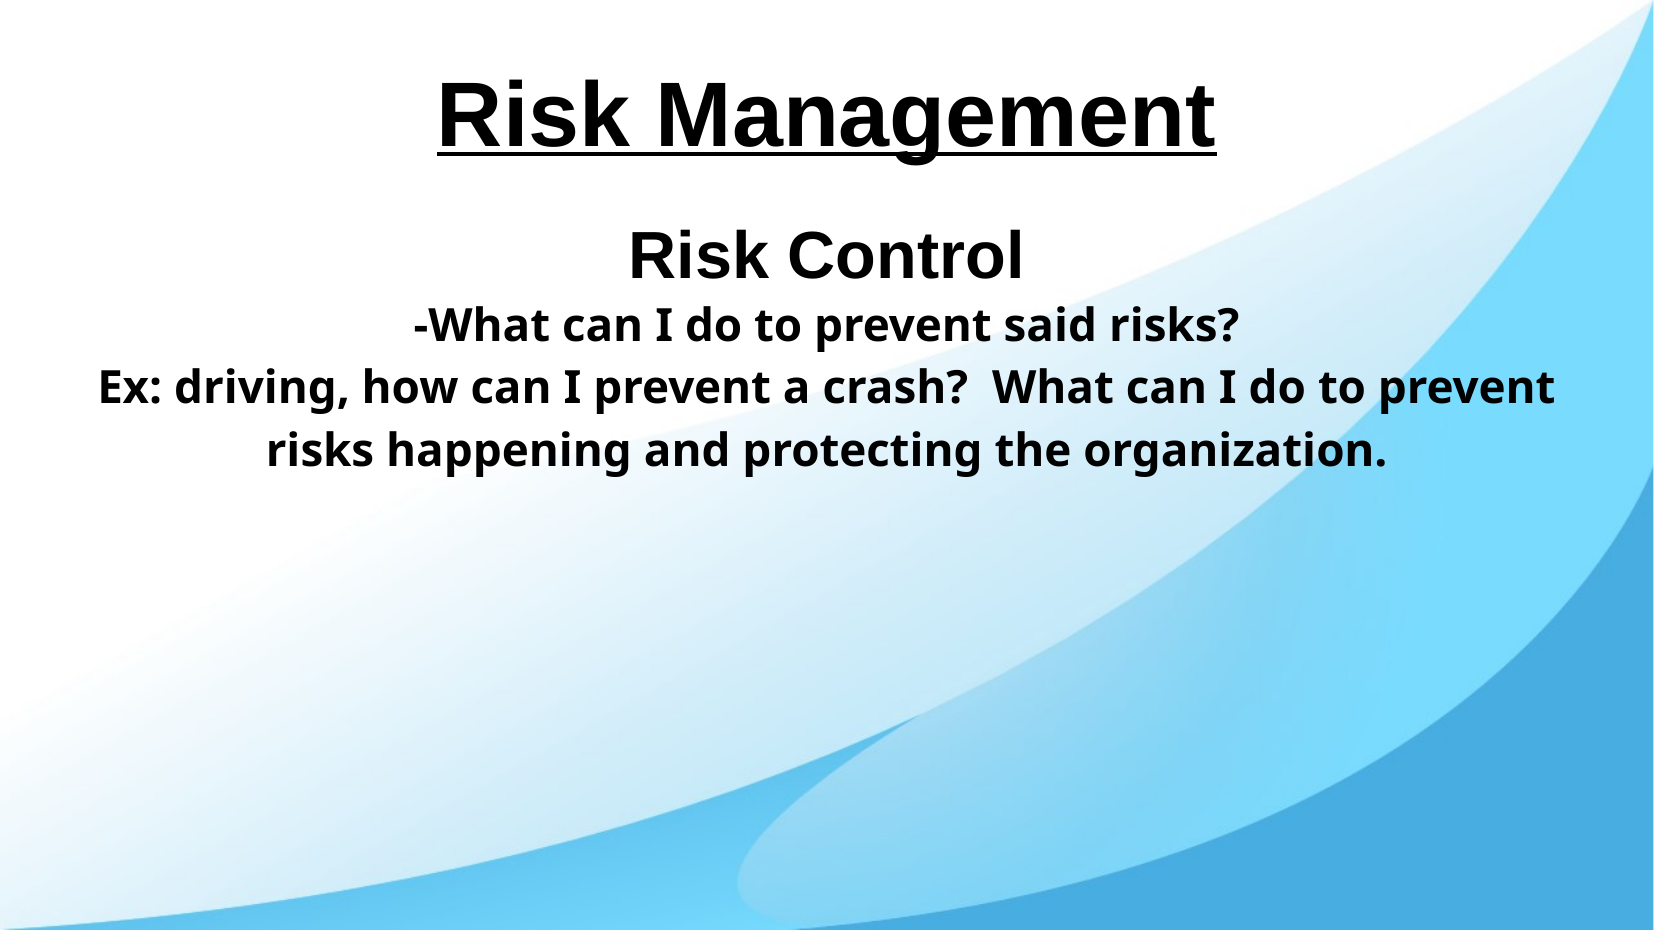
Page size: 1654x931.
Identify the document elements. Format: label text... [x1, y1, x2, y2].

title Risk Management [82, 37, 1571, 193]
subtitle Risk Control -What can I do to prevent said risks? Ex: driving, how can I prevent a crash? What can I do to prevent risks happening and protecting the organization. [82, 217, 1571, 758]
picture [0, 0, 1654, 931]
